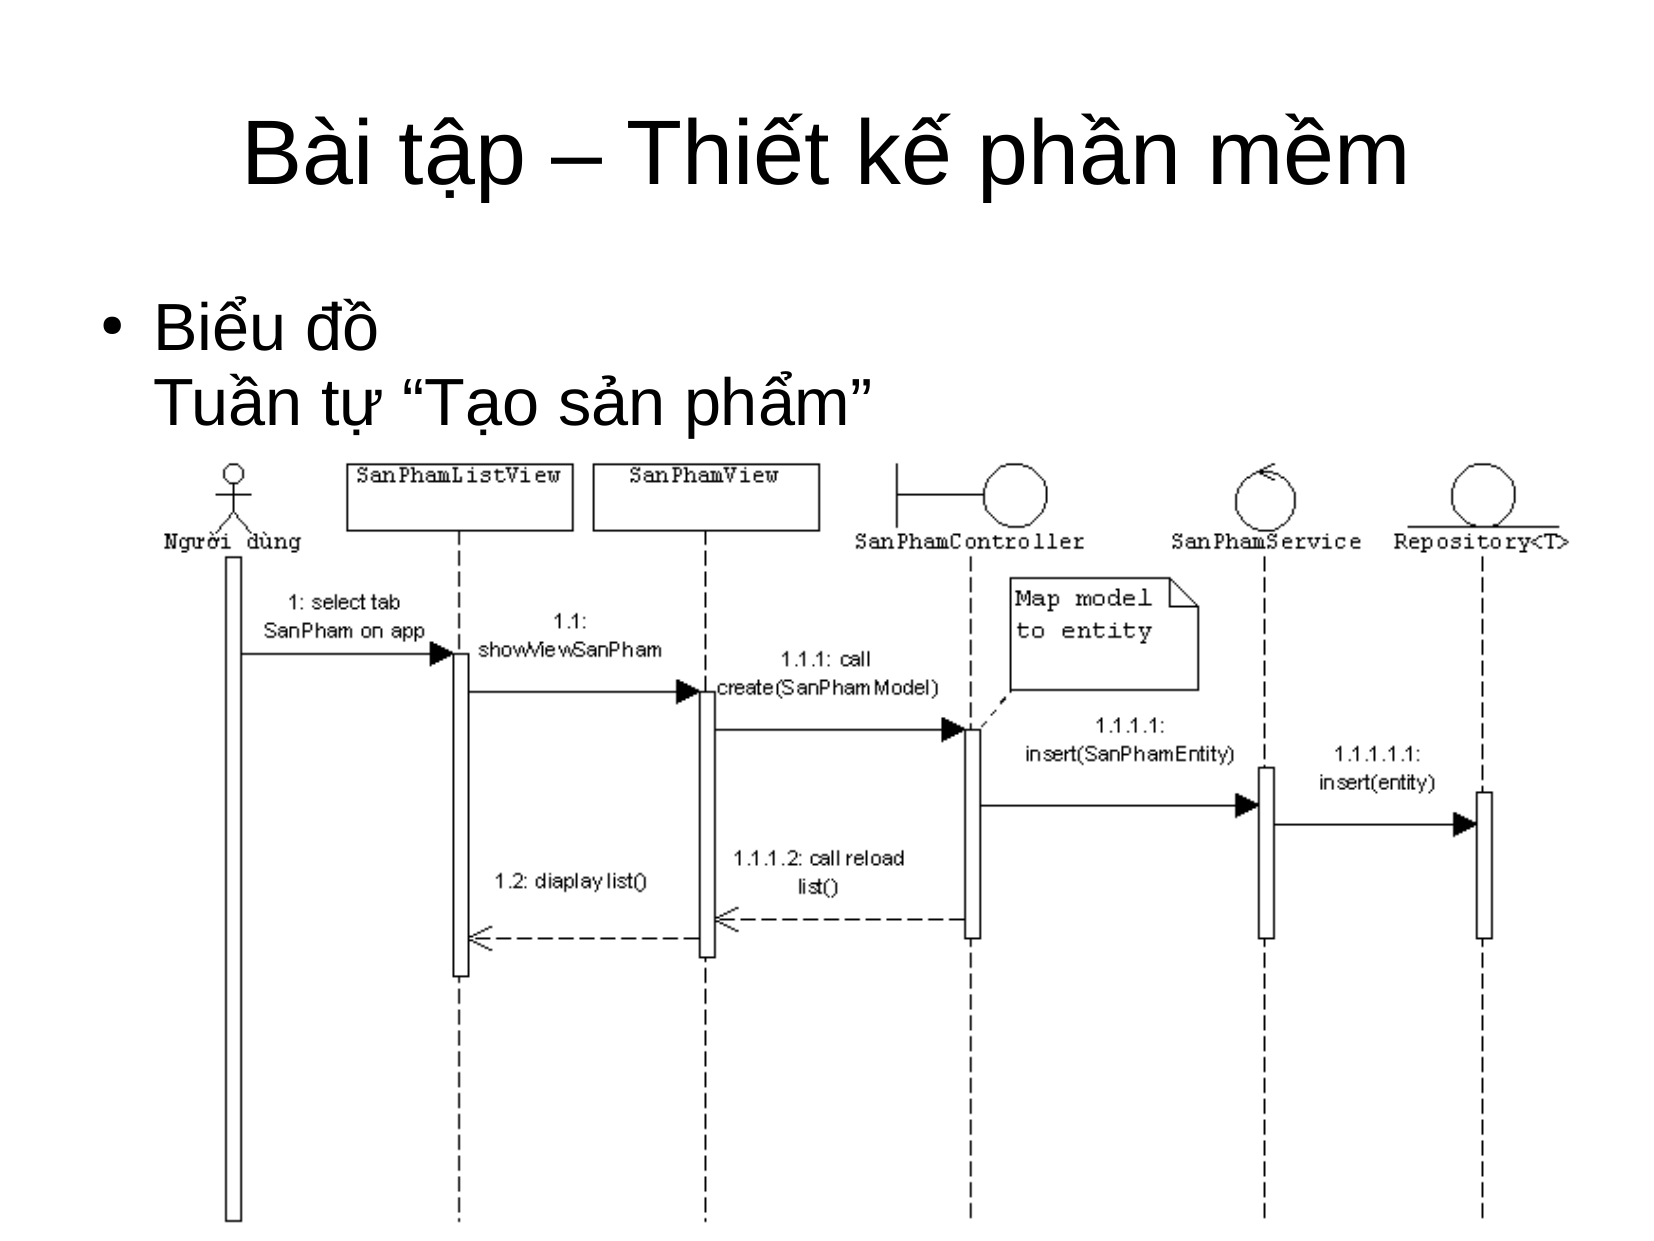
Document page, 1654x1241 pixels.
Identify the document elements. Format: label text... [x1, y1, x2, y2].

list Biểu đồ Tuần tự “Tạo sản phẩm” [82, 290, 1571, 1109]
title Bài tập – Thiết kế phần mềm [82, 49, 1571, 257]
picture [144, 460, 1591, 1231]
